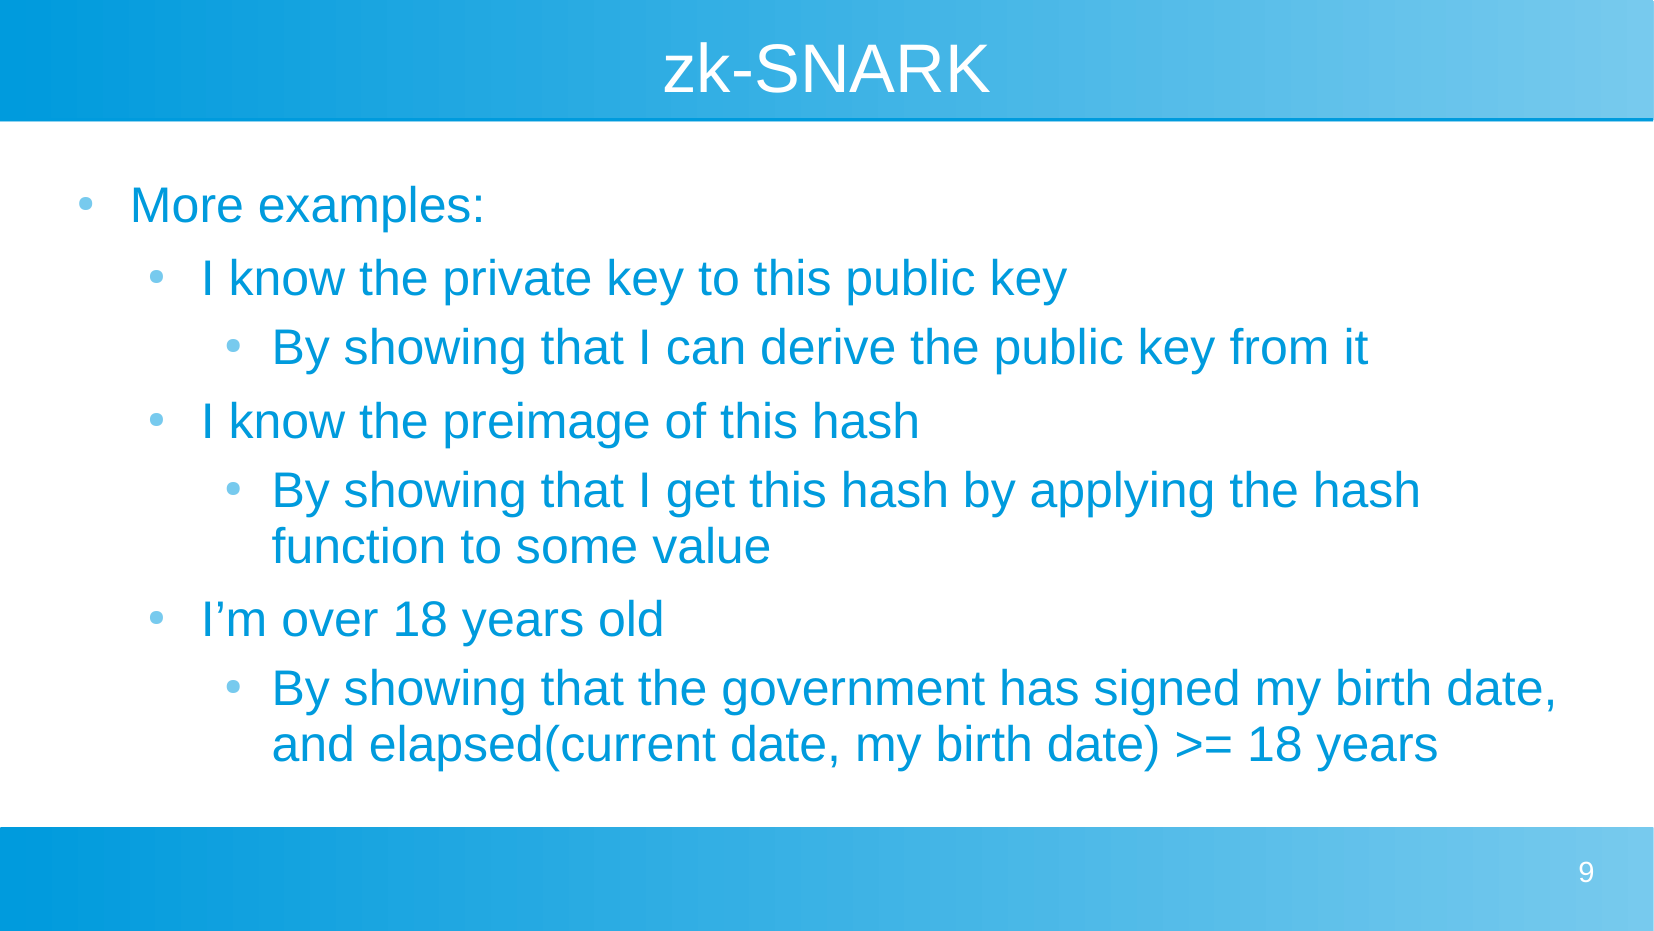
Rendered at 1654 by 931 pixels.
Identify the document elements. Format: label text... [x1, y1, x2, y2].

title zk-SNARK [59, 29, 1595, 108]
list More examples: I know the private key to this public key By showing that I can derive the public key from it I know the preimage of this hash By showing that I get this hash by applying the hash function to some value I’m over 18 years old By showing that the government has signed my birth date, and elapsed(current date, my birth date) >= 18 years [59, 177, 1595, 768]
